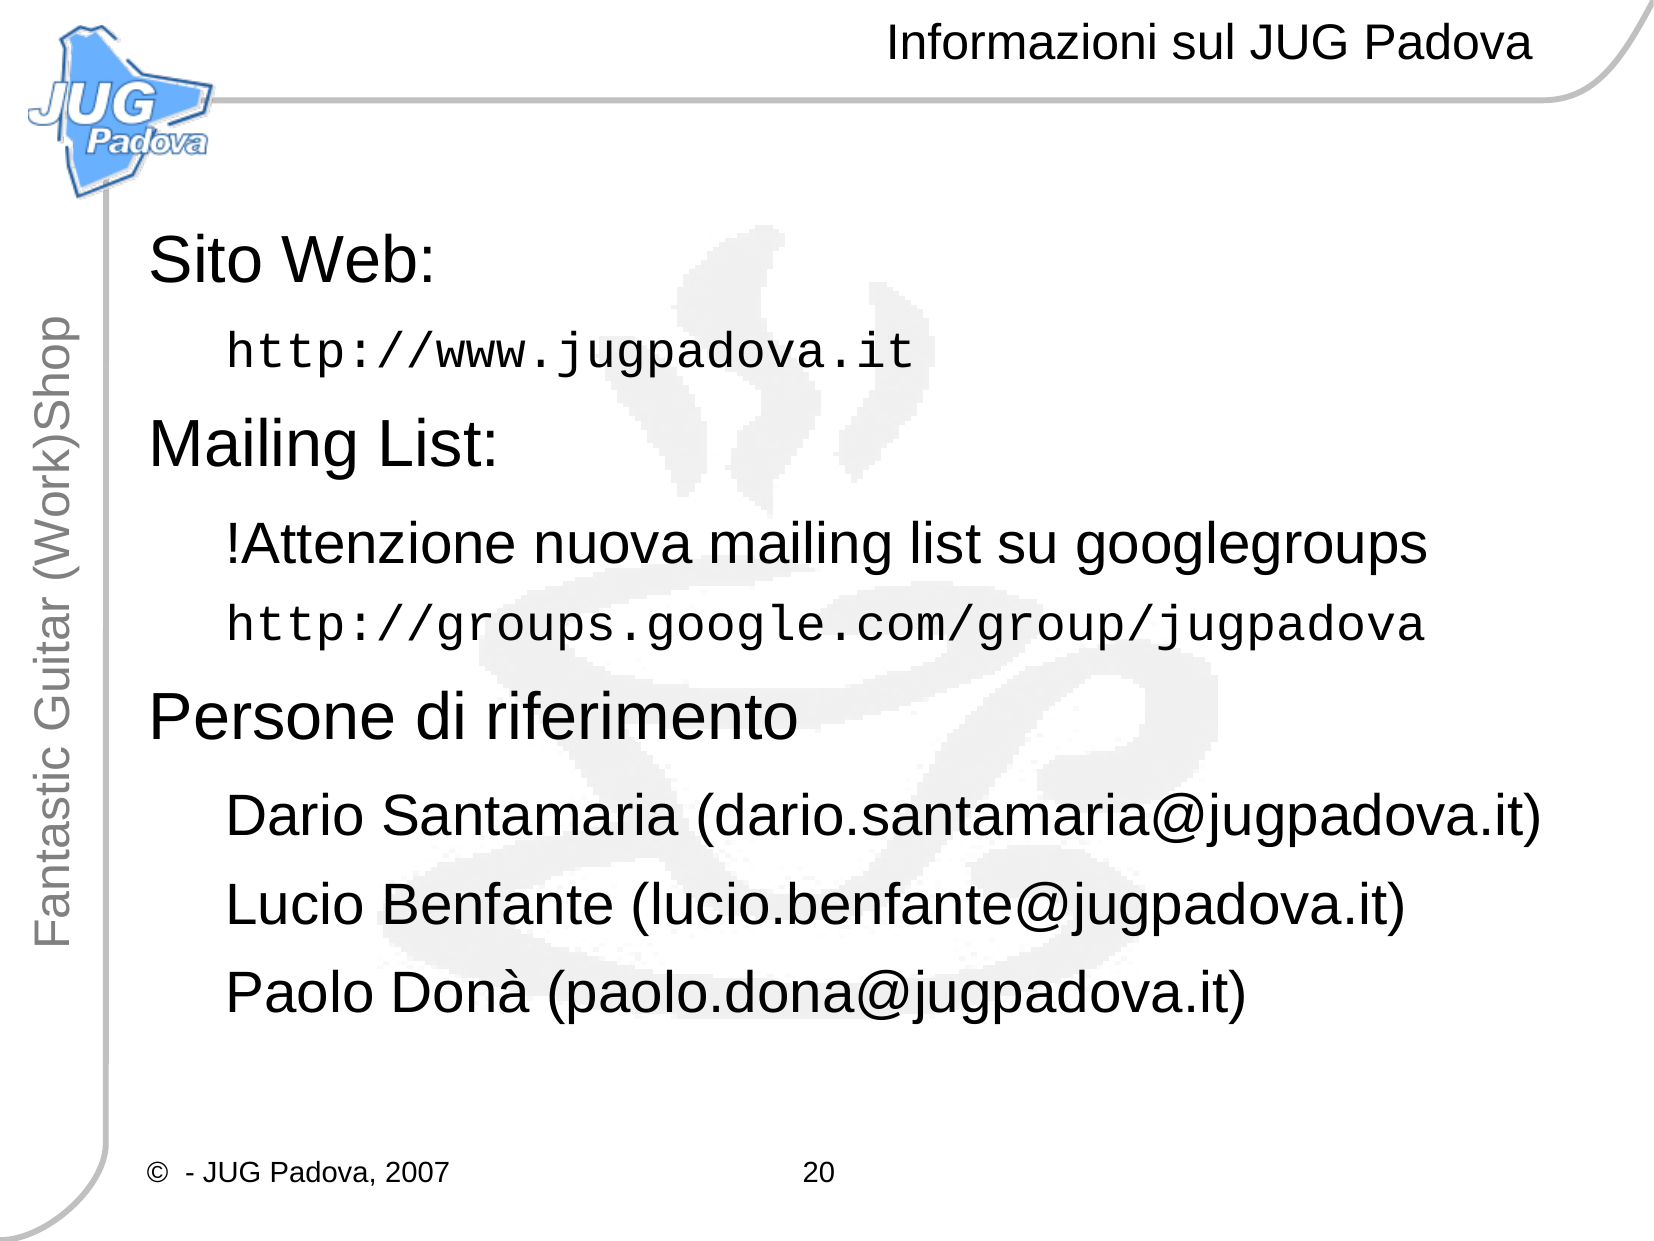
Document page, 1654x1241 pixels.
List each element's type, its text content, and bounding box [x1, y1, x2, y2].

list Sito Web: http://www.jugpadova.it Mailing List: !Attenzione nuova mailing list su googlegroups http://groups.google.com/group/jugpadova Persone di riferimento Dario Santamaria (dario.santamaria@jugpadova.it) Lucio Benfante (lucio.benfante@jugpadova.it) Paolo Donà (paolo.dona@jugpadova.it) [131, 120, 1591, 1126]
picture [28, 25, 216, 200]
title Informazioni sul JUG Padova [292, 0, 1534, 89]
